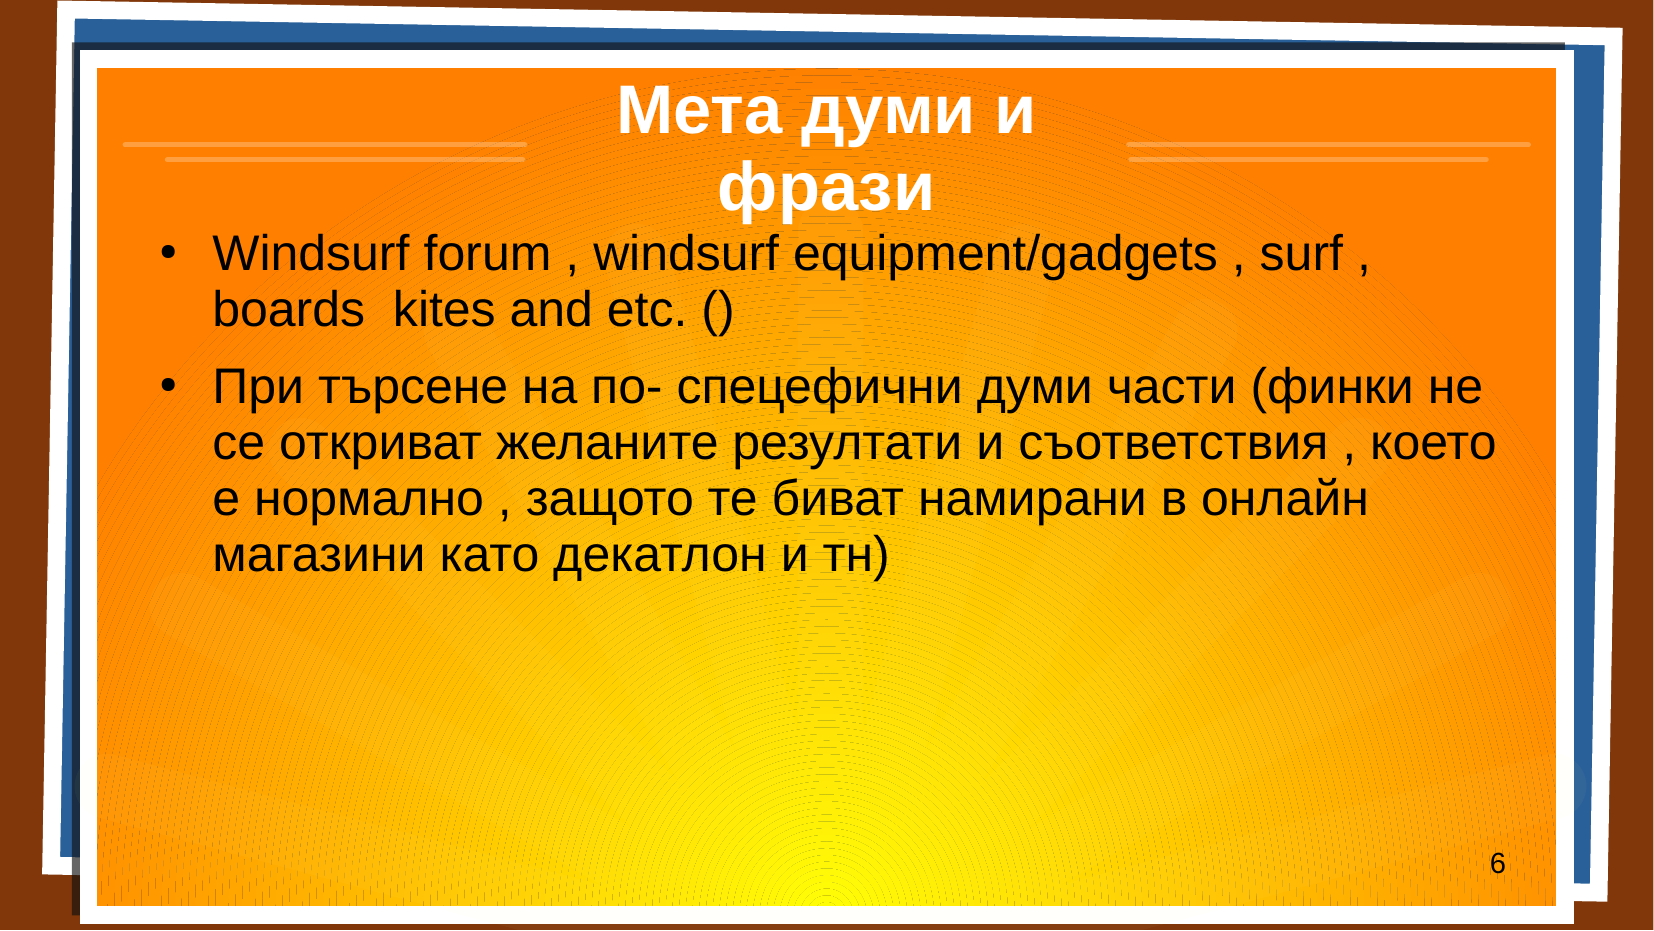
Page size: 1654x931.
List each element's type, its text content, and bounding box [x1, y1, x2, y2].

title Мета думи и фрази [531, 70, 1123, 225]
list Windsurf forum , windsurf equipment/gadgets , surf , boards kites and etc. () При търсене на по- спецефични думи части (финки не се откриват желаните резултати и съответствия , което е нормално , защото те биват намирани в онлайн магазини като декатлон и тн) [141, 225, 1501, 816]
